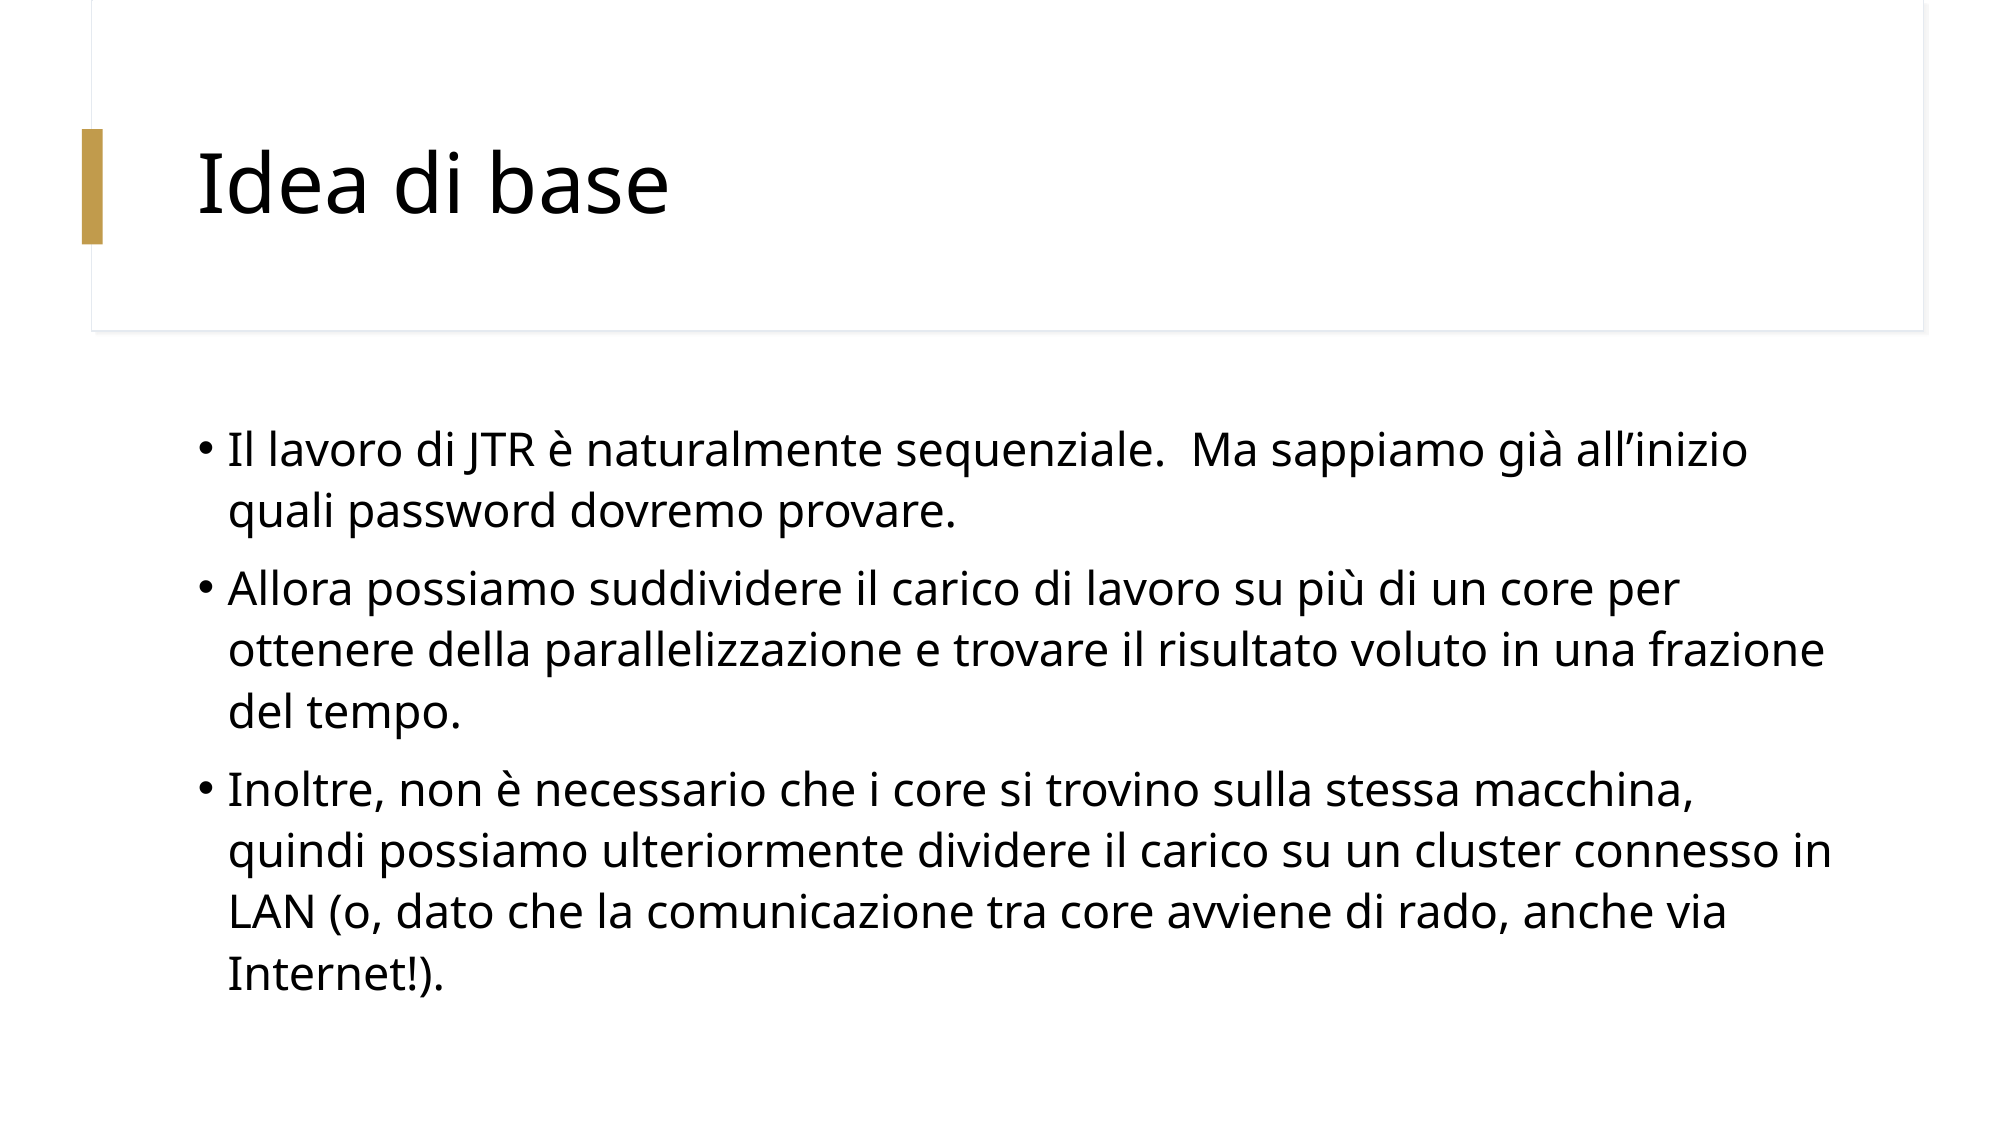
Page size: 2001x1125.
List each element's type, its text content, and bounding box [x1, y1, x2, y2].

text_box Idea di base [182, 89, 1851, 284]
text_box Il lavoro di JTR è naturalmente sequenziale. Ma sappiamo già all’inizio quali password dovremo provare. Allora possiamo suddividere il carico di lavoro su più di un core per ottenere della parallelizzazione e trovare il risultato voluto in una frazione del tempo. Inoltre, non è necessario che i core si trovino sulla stessa macchina, quindi possiamo ulteriormente dividere il carico su un cluster connesso in LAN (o, dato che la comunicazione tra core avviene di rado, anche via Internet!). [182, 406, 1851, 1013]
